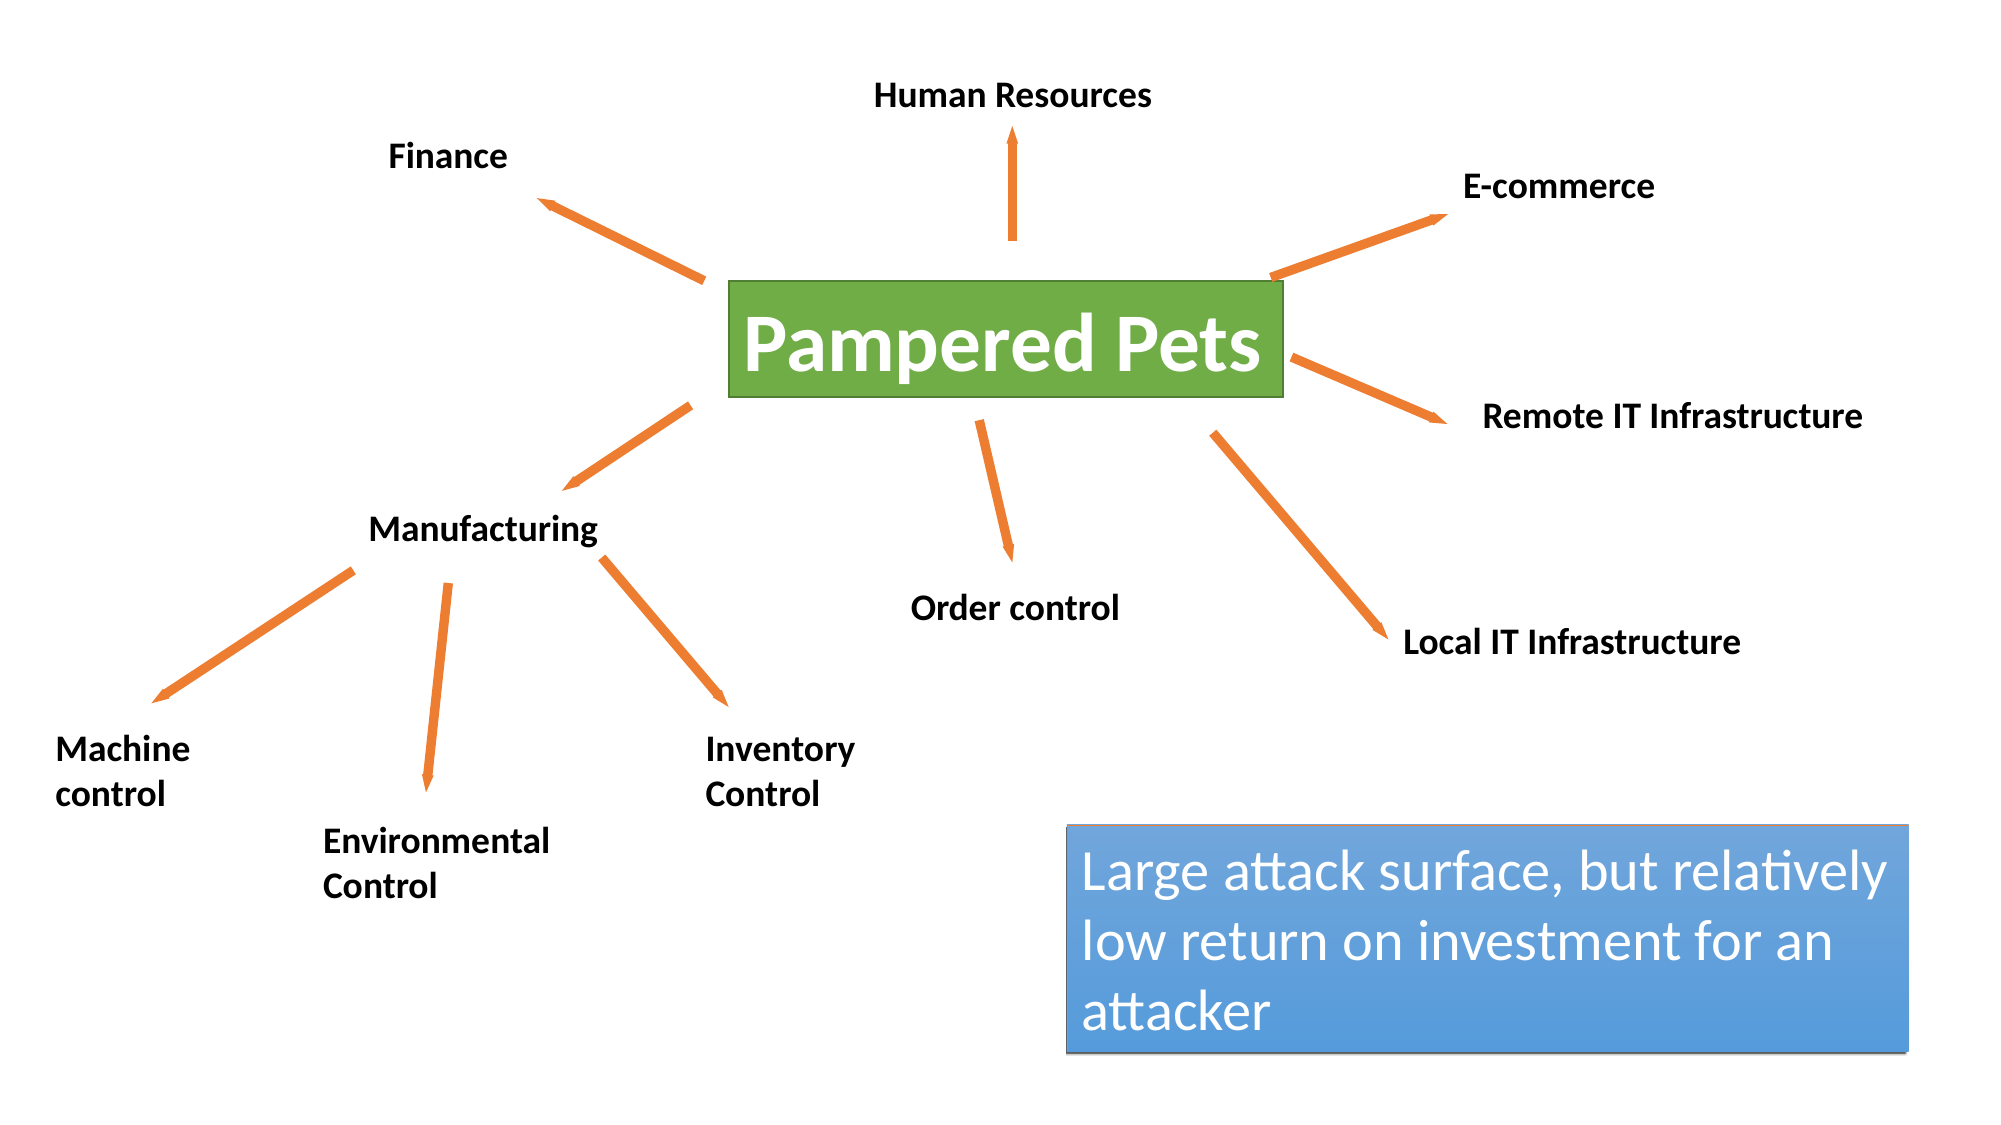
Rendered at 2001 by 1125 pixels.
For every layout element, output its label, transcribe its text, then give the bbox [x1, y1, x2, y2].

text_box E-commerce [1448, 153, 1672, 215]
text_box Manufacturing [353, 496, 617, 558]
text_box Pampered Pets [728, 280, 1283, 397]
text_box Finance [373, 123, 523, 184]
text_box Inventory Control [690, 716, 877, 823]
text_box Large attack surface, but relatively low return on investment for an attacker [1066, 824, 1909, 1052]
text_box Human Resources [858, 62, 1170, 124]
text_box Order control [895, 575, 1138, 637]
text_box Machine control [40, 716, 212, 823]
text_box Local IT Infrastructure [1388, 609, 1761, 670]
text_box Environmental Control [308, 808, 589, 915]
text_box Remote IT Infrastructure [1467, 383, 1882, 445]
